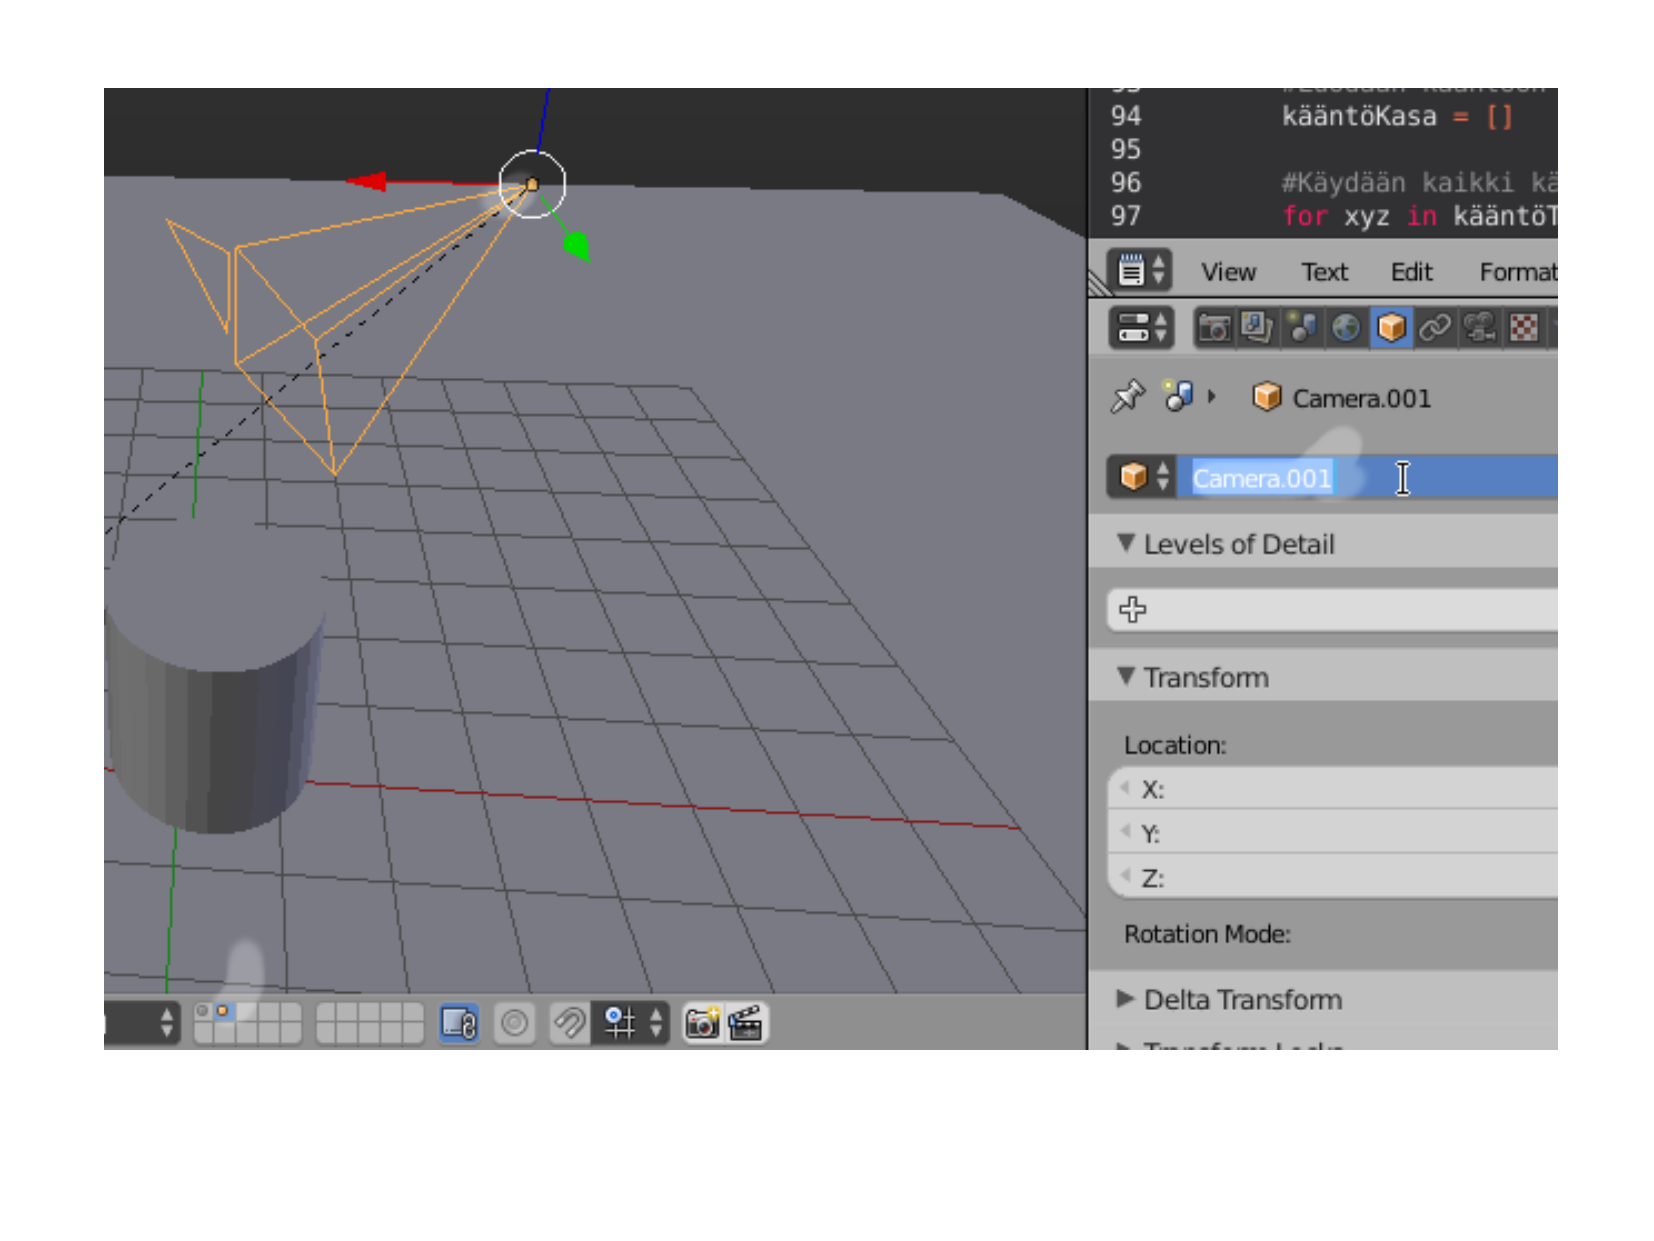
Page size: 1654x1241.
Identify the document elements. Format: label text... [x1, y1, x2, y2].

picture [104, 88, 1558, 1051]
subtitle <RenameCamera> [82, 49, 1571, 1010]
